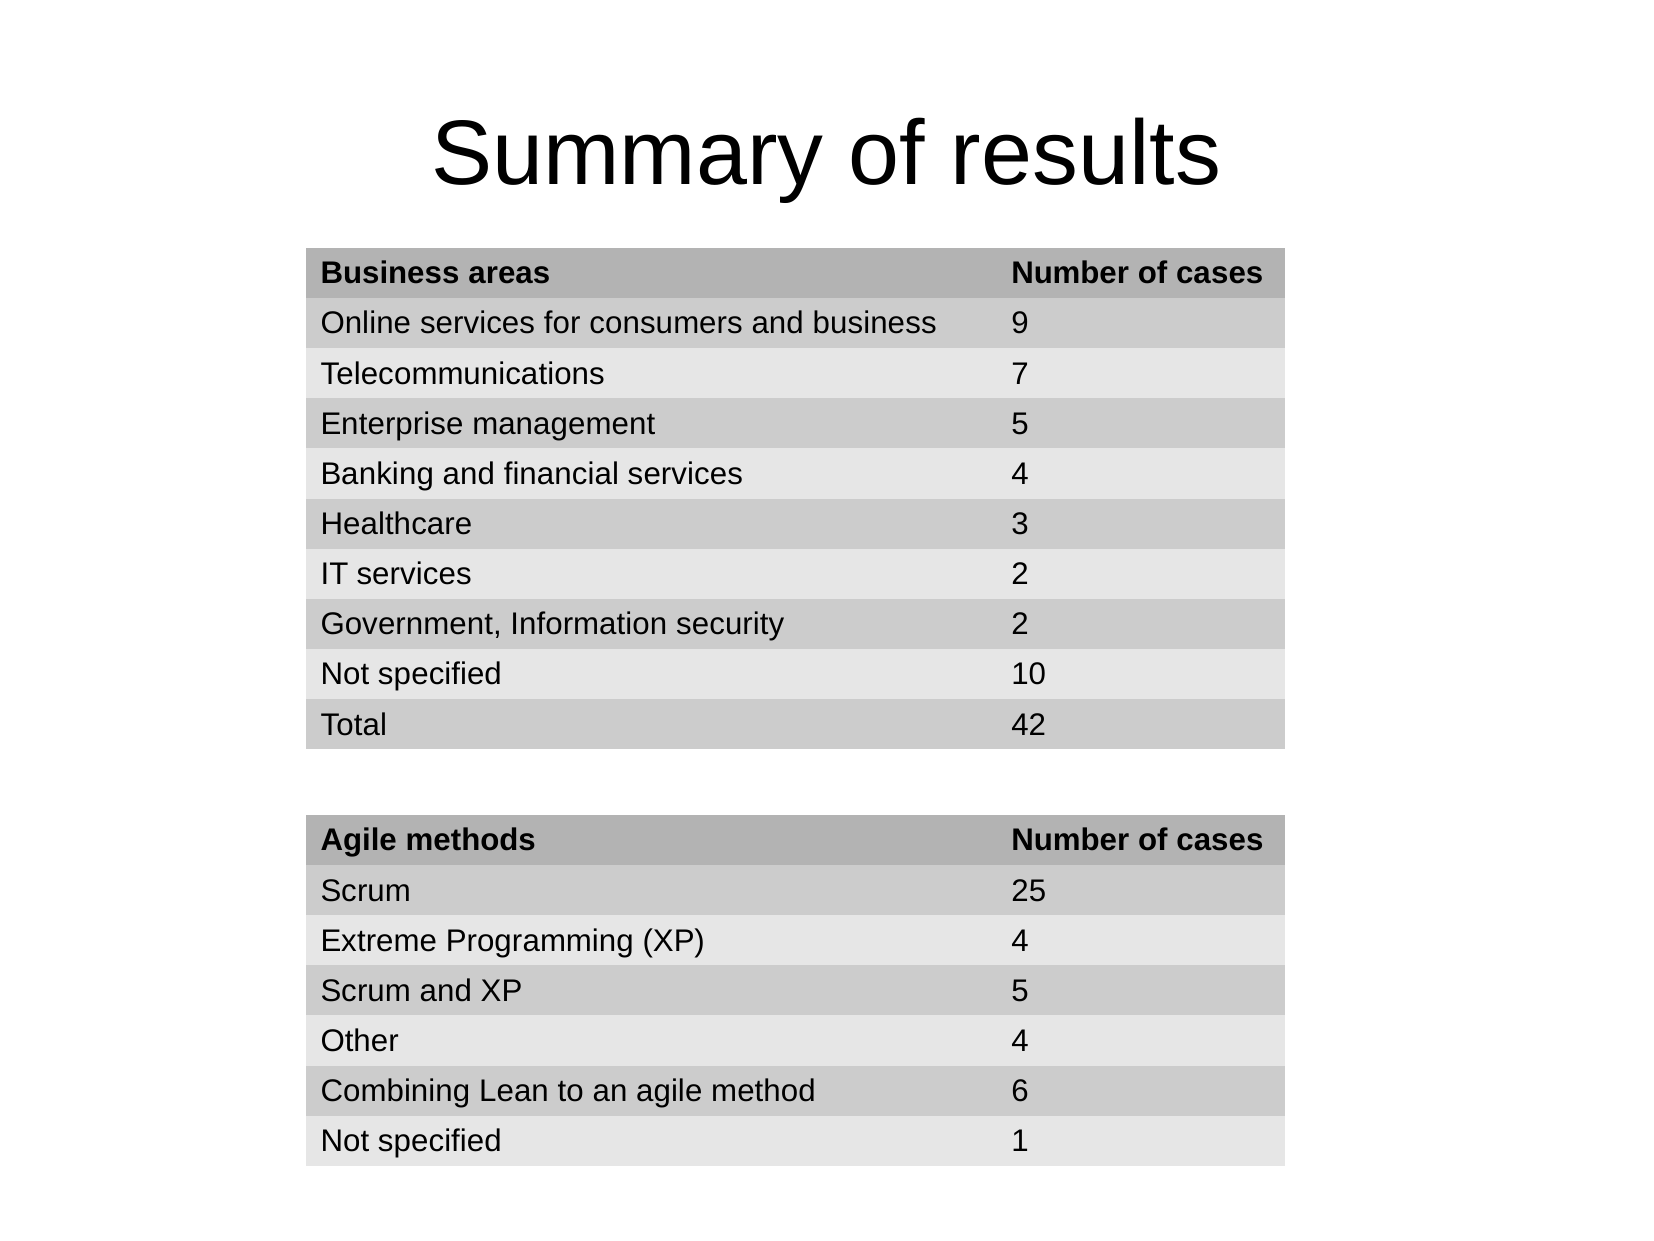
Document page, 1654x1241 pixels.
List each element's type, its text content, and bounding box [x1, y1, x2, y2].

table_header Number of cases [997, 248, 1285, 298]
table_cell Online services for consumers and business [306, 298, 997, 348]
table_cell Total [306, 699, 997, 749]
table_cell 6 [997, 1066, 1285, 1116]
table_cell Banking and financial services [306, 448, 997, 499]
table_cell Government, Information security [306, 599, 997, 649]
table_cell Combining Lean to an agile method [306, 1066, 997, 1116]
table_header Agile methods [306, 815, 997, 865]
table_cell 5 [997, 398, 1285, 448]
table_cell IT services [306, 549, 997, 599]
table_cell Healthcare [306, 499, 997, 549]
table_cell Extreme Programming (XP) [306, 915, 997, 965]
table_cell 2 [997, 549, 1285, 599]
table_cell 42 [997, 699, 1285, 749]
table_cell 4 [997, 1015, 1285, 1066]
table_cell 4 [997, 448, 1285, 499]
table_cell 25 [997, 865, 1285, 915]
table_cell Enterprise management [306, 398, 997, 448]
table_header Number of cases [997, 815, 1285, 865]
table_header Business areas [306, 248, 997, 298]
table_cell 5 [997, 965, 1285, 1015]
table_cell 2 [997, 599, 1285, 649]
table_cell Scrum [306, 865, 997, 915]
table_cell Telecommunications [306, 348, 997, 398]
table_cell Not specified [306, 649, 997, 699]
table_cell Scrum and XP [306, 965, 997, 1015]
title Summary of results [82, 49, 1571, 257]
table_cell 4 [997, 915, 1285, 965]
table_cell 1 [997, 1116, 1285, 1166]
table_cell Other [306, 1015, 997, 1066]
table_cell 9 [997, 298, 1285, 348]
table_cell 7 [997, 348, 1285, 398]
table_cell Not specified [306, 1116, 997, 1166]
table_cell 3 [997, 499, 1285, 549]
table_cell 10 [997, 649, 1285, 699]
